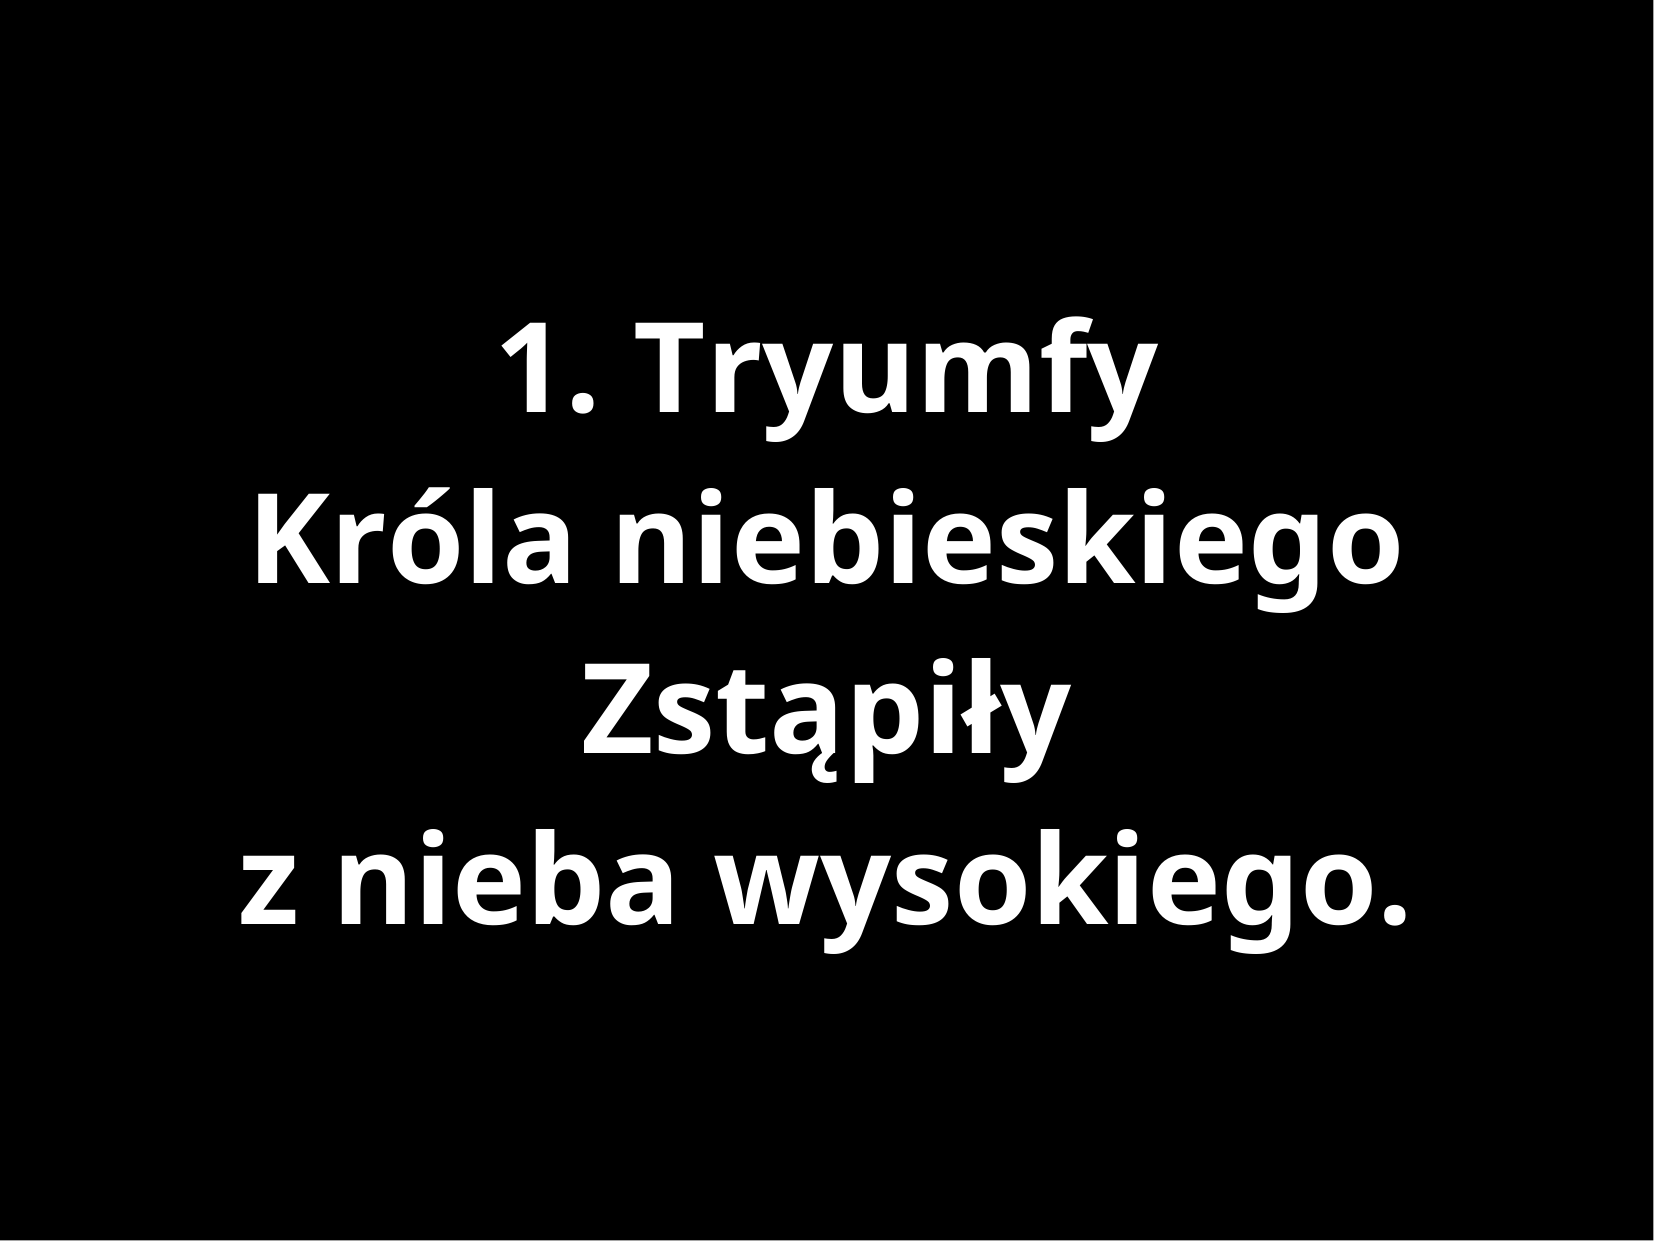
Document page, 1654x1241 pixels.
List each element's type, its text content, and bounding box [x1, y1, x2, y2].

title 1. Tryumfy Króla niebieskiego Zstąpiły z nieba wysokiego. [0, 0, 1654, 1241]
